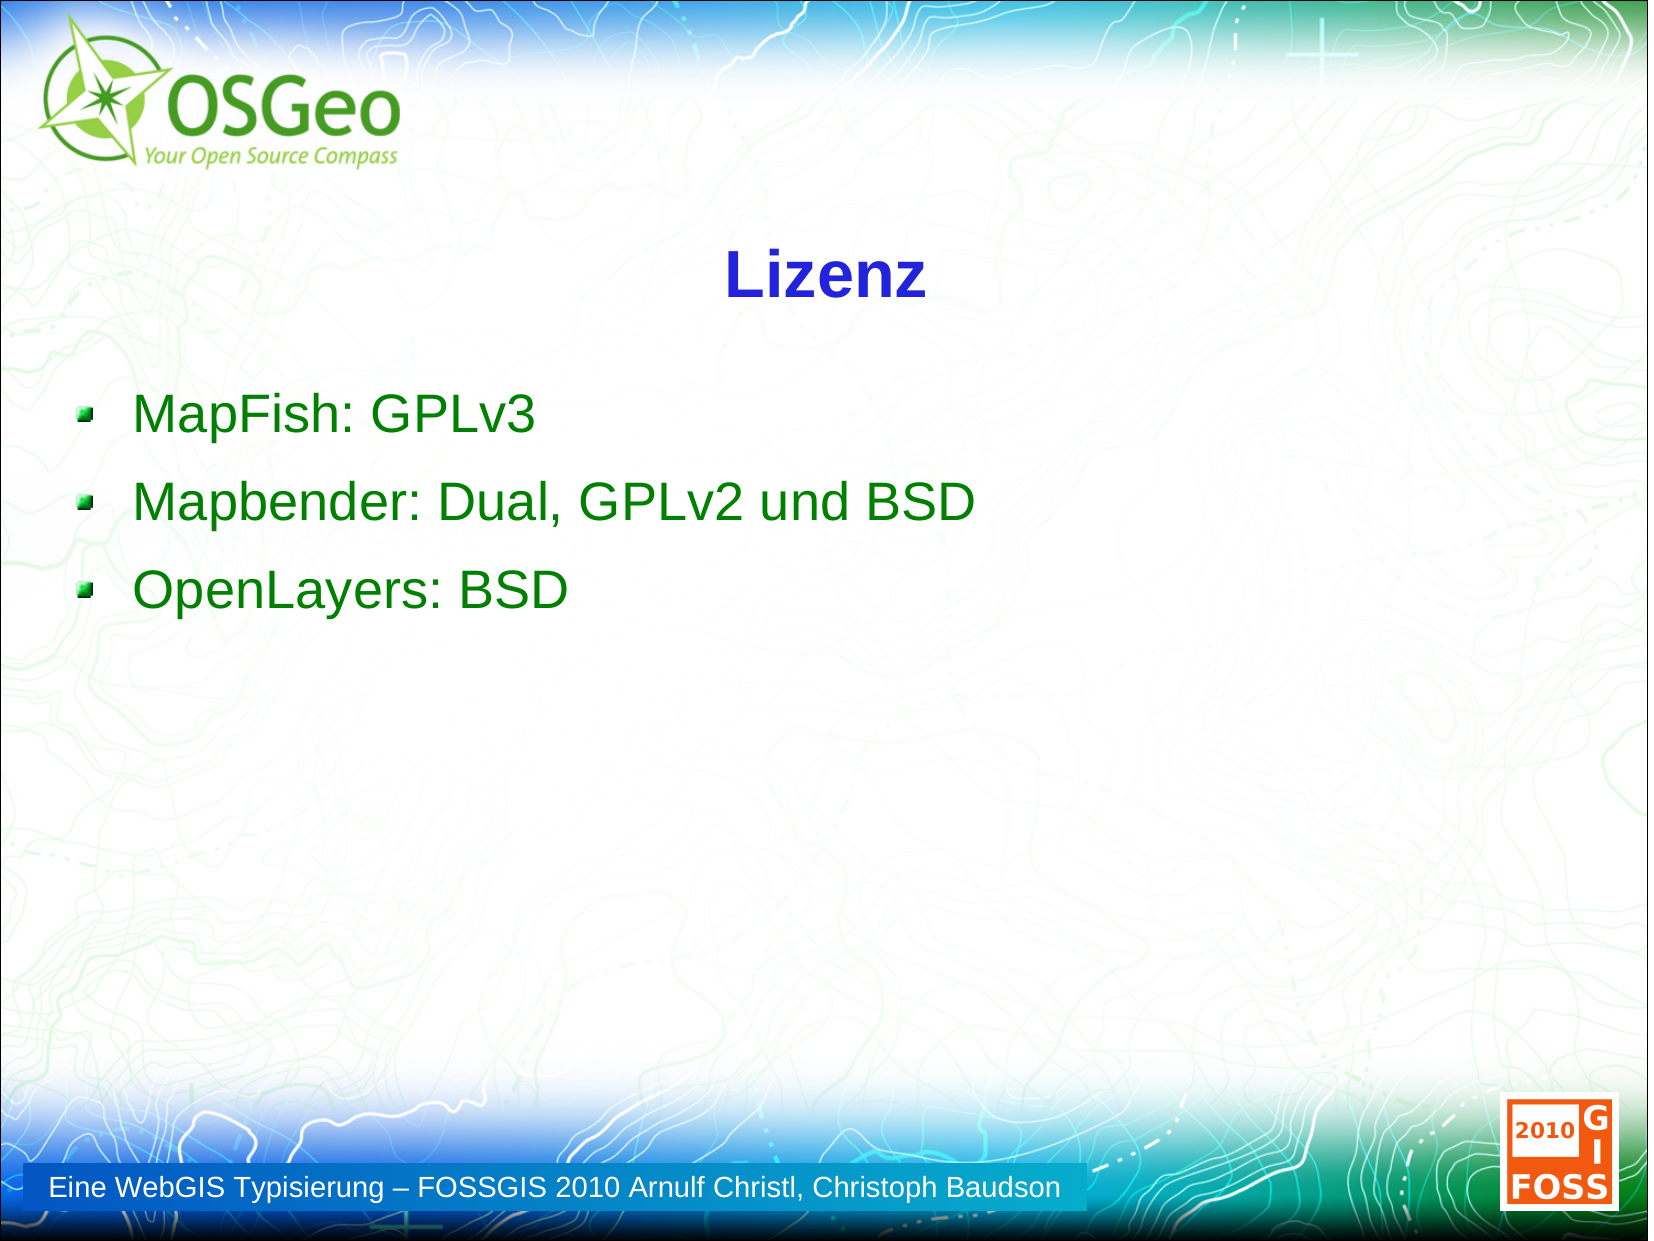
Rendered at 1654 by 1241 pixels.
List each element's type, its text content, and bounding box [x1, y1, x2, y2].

picture [1, 1, 1647, 1240]
title Lizenz [82, 208, 1571, 342]
list MapFish: GPLv3 Mapbender: Dual, GPLv2 und BSD OpenLayers: BSD [76, 383, 1565, 1188]
